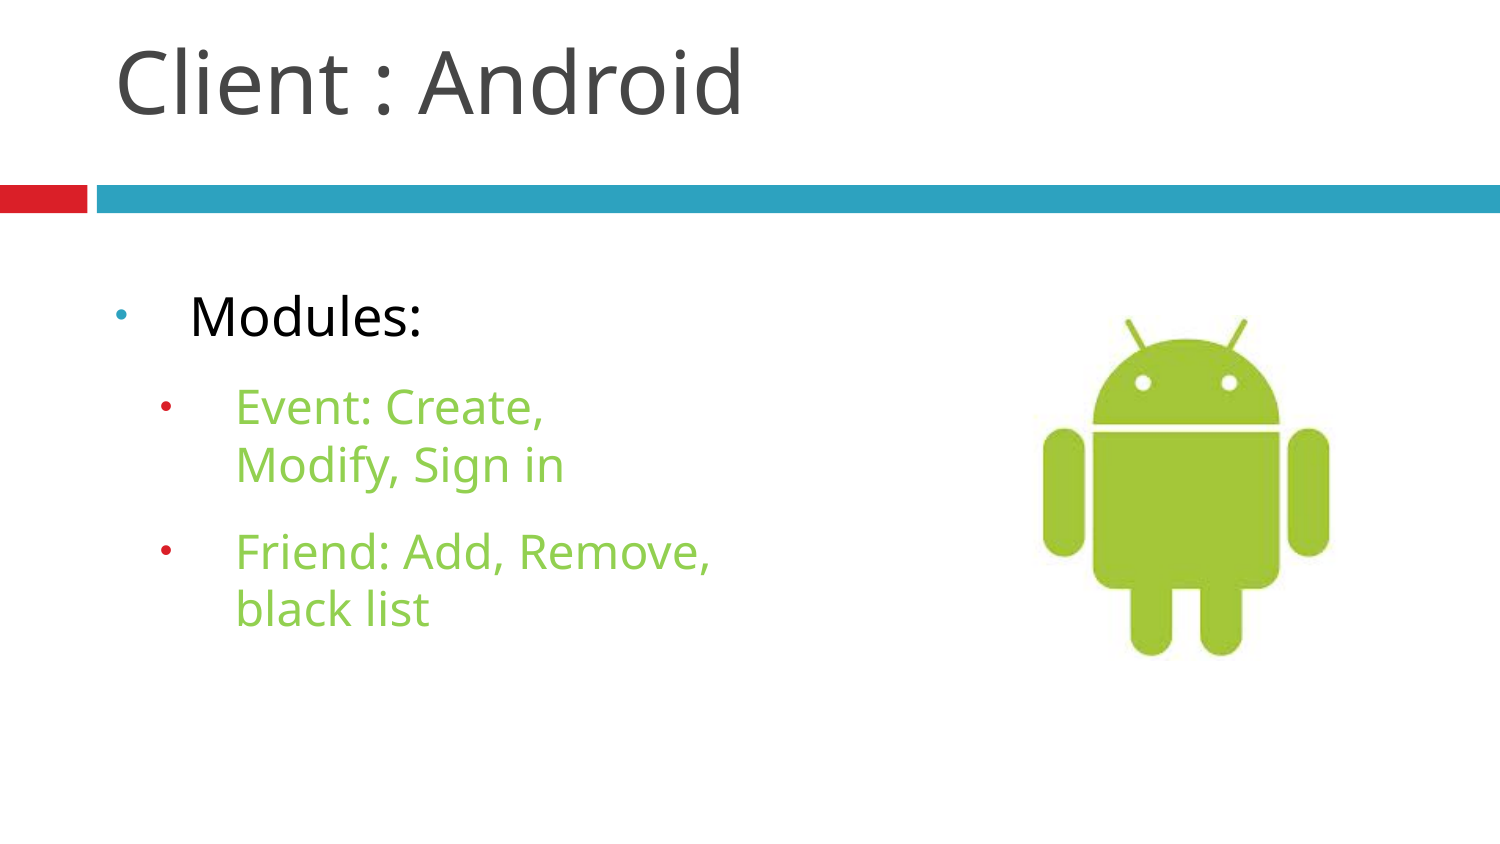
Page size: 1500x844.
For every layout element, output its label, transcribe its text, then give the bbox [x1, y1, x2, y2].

title Client : Android [99, 19, 1438, 185]
picture [1009, 315, 1367, 661]
list Modules: Event: Create, Modify, Sign in Friend: Add, Remove, black list [99, 196, 738, 722]
